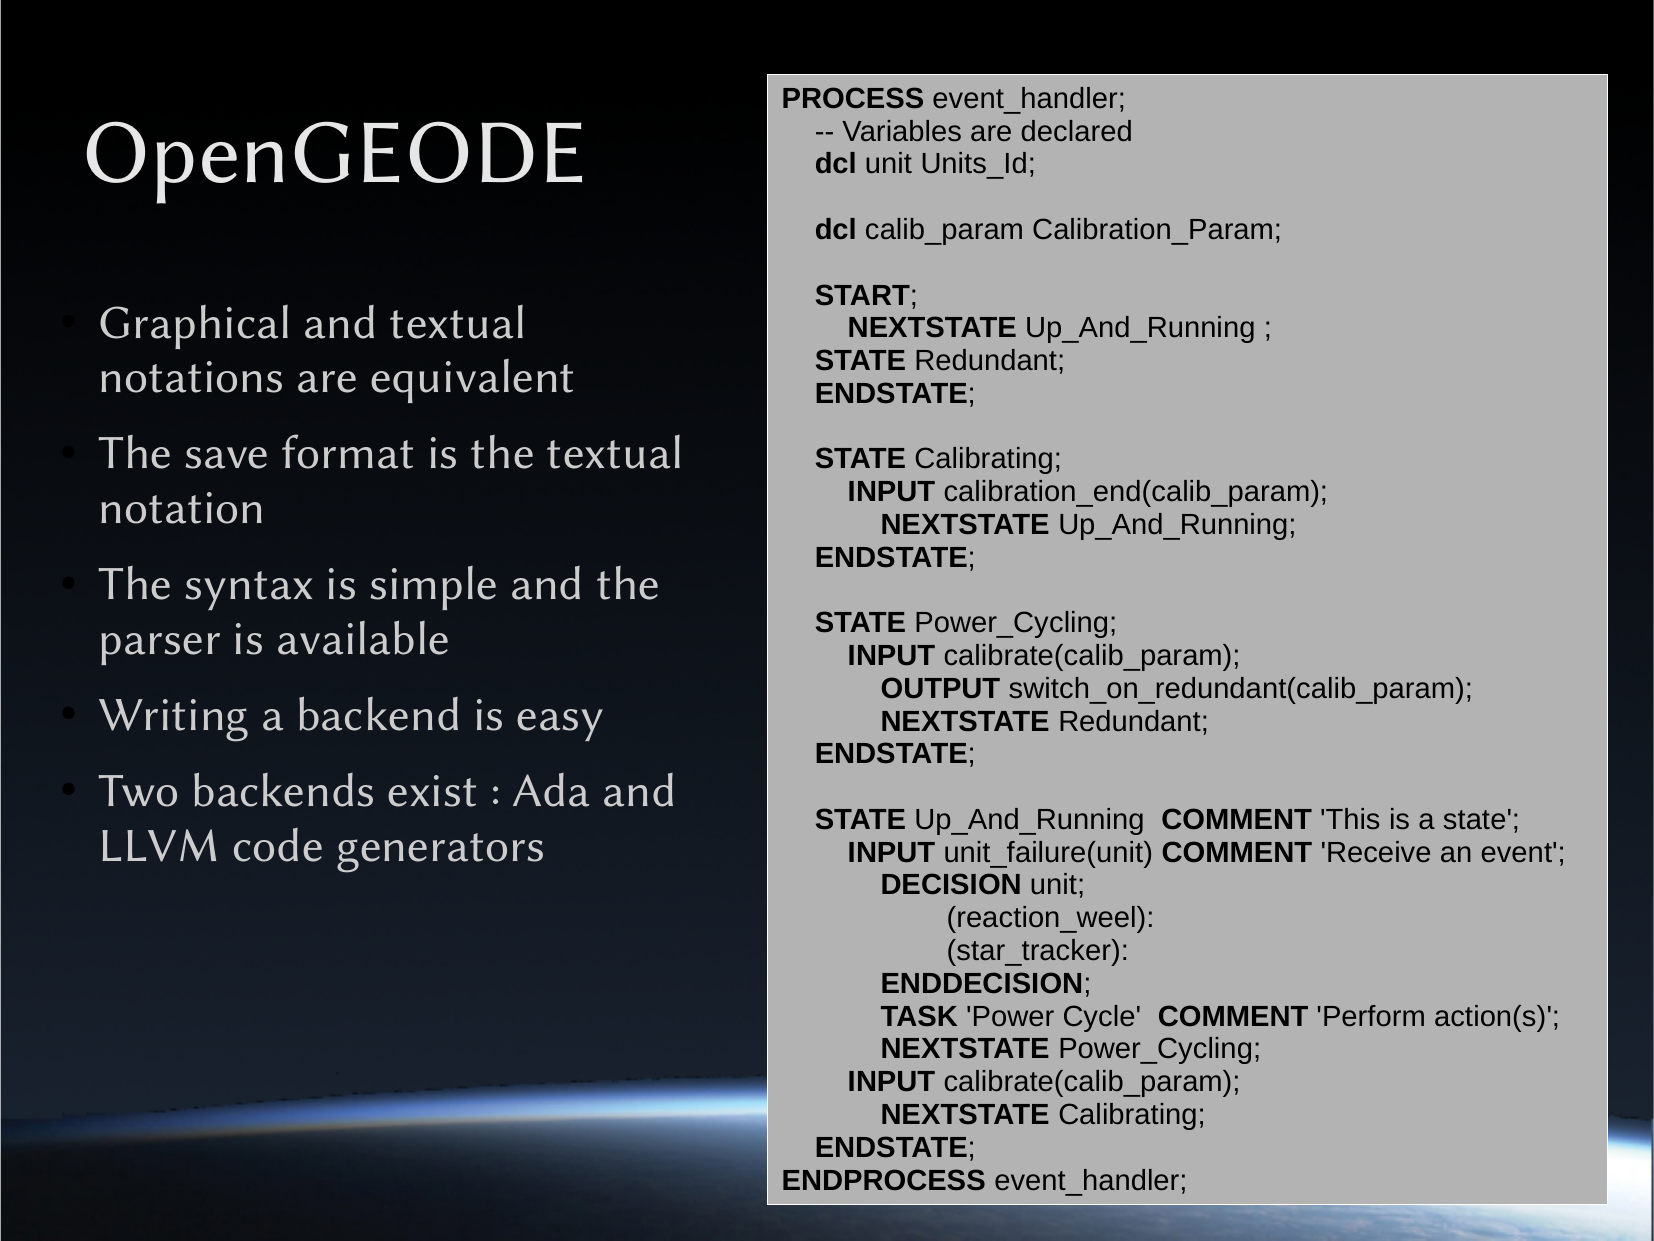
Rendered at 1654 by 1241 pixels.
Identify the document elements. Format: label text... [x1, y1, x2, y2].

table_header PROCESS event_handler; -- Variables are declared dcl unit Units_Id; dcl calib_param Calibration_Param; START; NEXTSTATE Up_And_Running ; STATE Redundant; ENDSTATE; STATE Calibrating; INPUT calibration_end(calib_param); NEXTSTATE Up_And_Running; ENDSTATE; STATE Power_Cycling; INPUT calibrate(calib_param); OUTPUT switch_on_redundant(calib_param); NEXTSTATE Redundant; ENDSTATE; STATE Up_And_Running COMMENT 'This is a state'; INPUT unit_failure(unit) COMMENT 'Receive an event'; DECISION unit; (reaction_weel): (star_tracker): ENDDECISION; TASK 'Power Cycle' COMMENT 'Perform action(s)'; NEXTSTATE Power_Cycling; INPUT calibrate(calib_param); NEXTSTATE Calibrating; ENDSTATE; ENDPROCESS event_handler; [768, 75, 1607, 1204]
title OpenGEODE [82, 49, 1571, 257]
picture [0, 0, 1654, 1241]
list Graphical and textual notations are equivalent The save format is the textual notation The syntax is simple and the parser is available Writing a backend is easy Two backends exist : Ada and LLVM code generators [47, 295, 688, 886]
